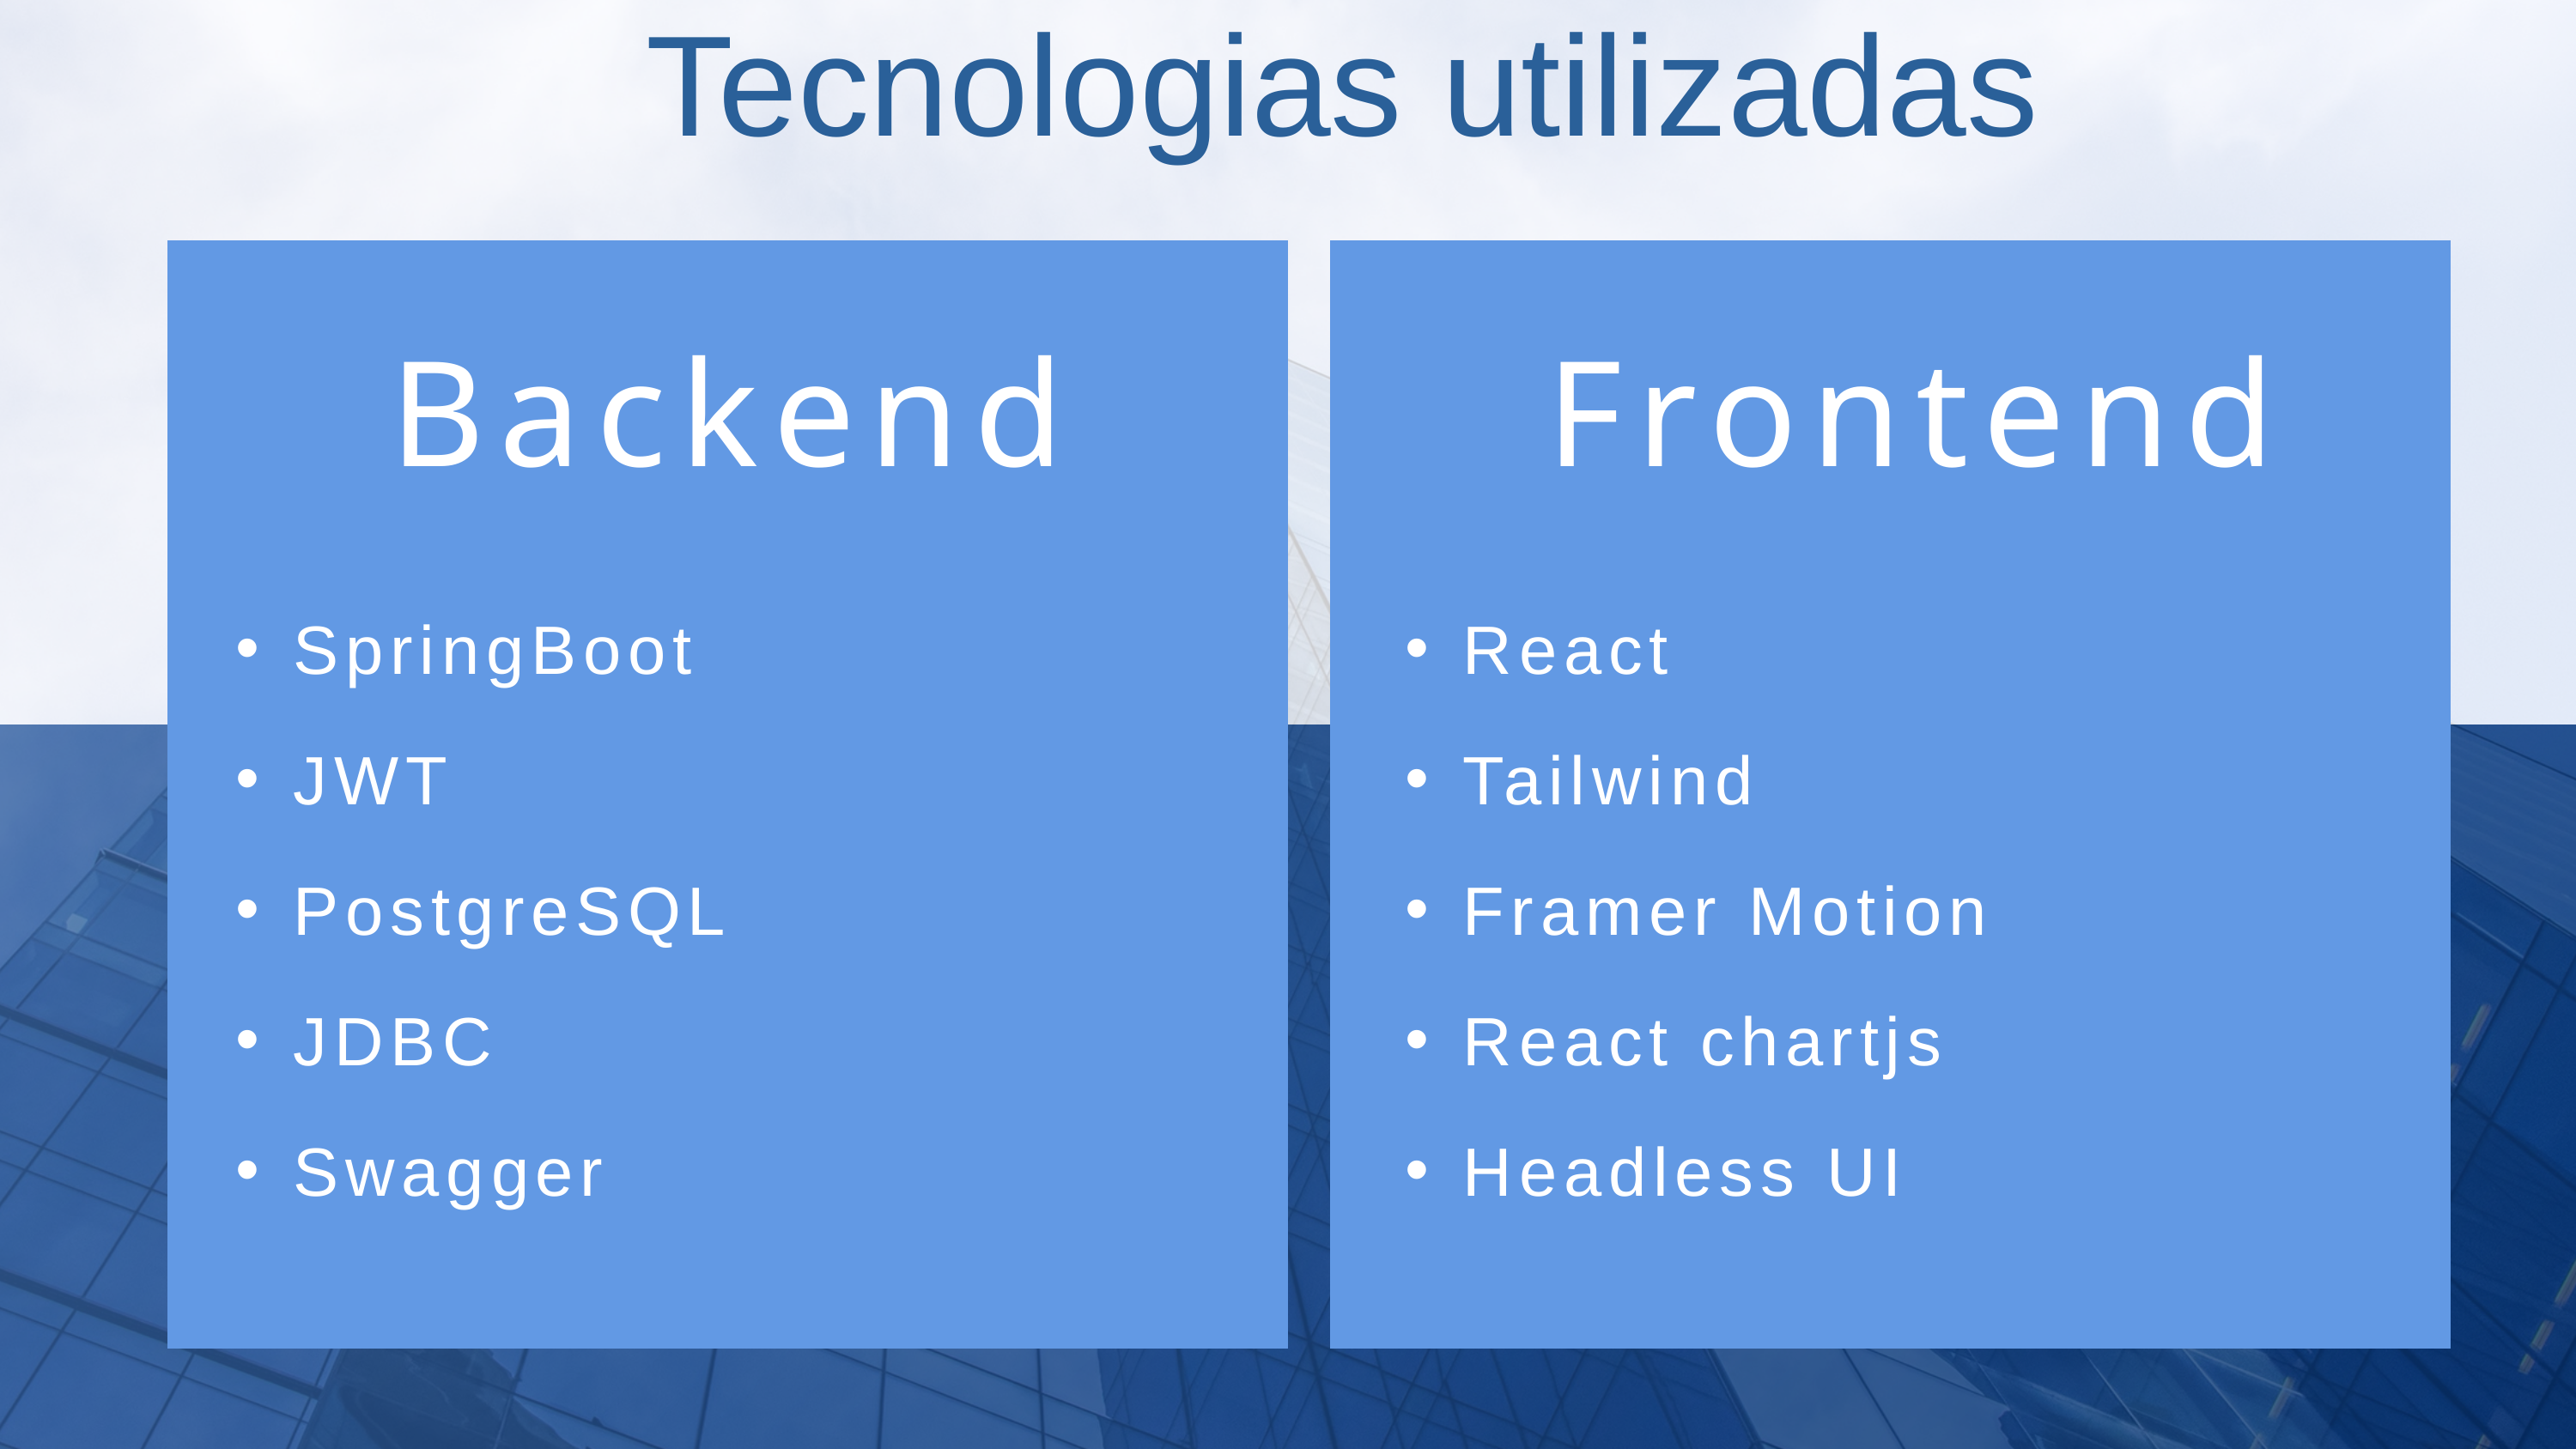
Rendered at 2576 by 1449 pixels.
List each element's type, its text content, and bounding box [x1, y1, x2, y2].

text_box SpringBoot JWT PostgreSQL JDBC Swagger [177, 557, 1315, 1210]
text_box Tecnologias utilizadas [634, 0, 2053, 173]
text_box [0, 0, 2576, 1449]
text_box React Tailwind Framer Motion React chartjs Headless UI [1346, 557, 2485, 1210]
text_box Backend [235, 341, 1220, 496]
text_box Frontend [1419, 341, 2404, 496]
